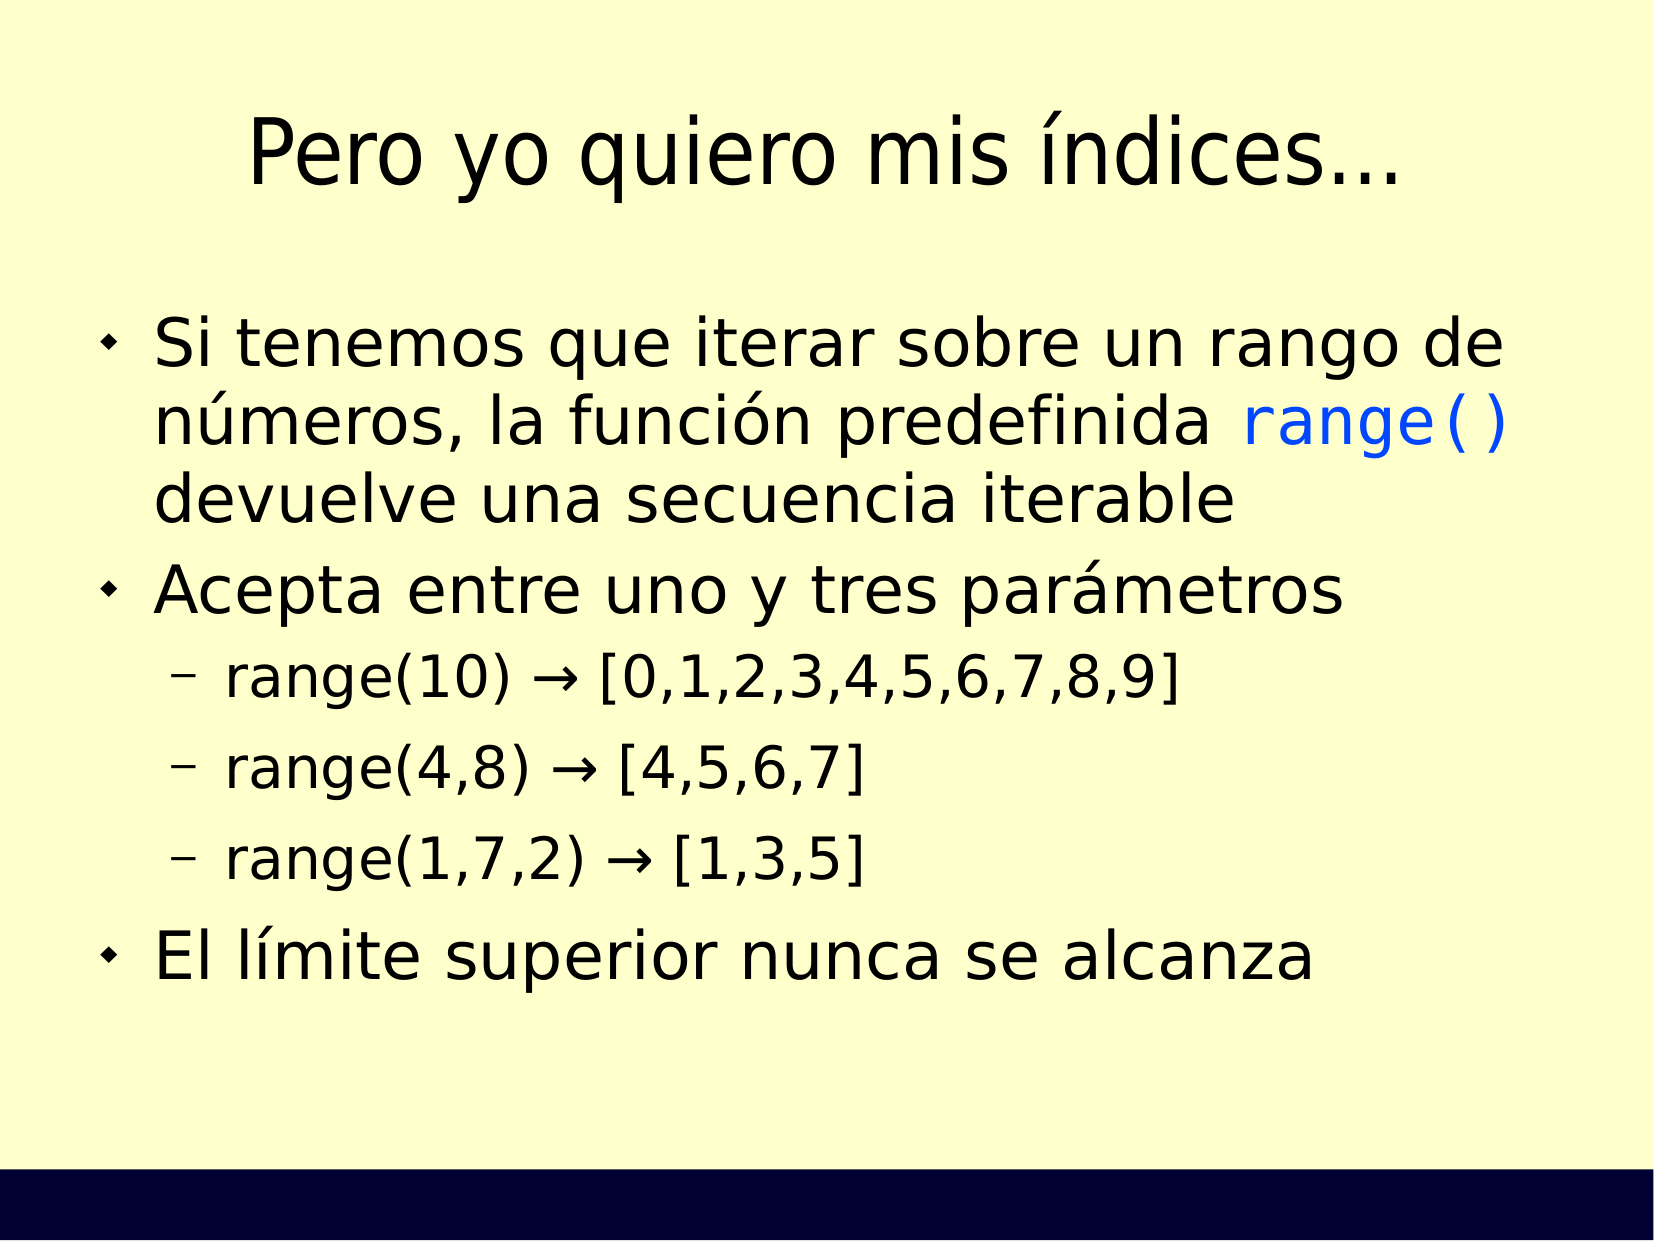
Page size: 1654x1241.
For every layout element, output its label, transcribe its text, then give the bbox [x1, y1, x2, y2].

title Pero yo quiero mis índices... [82, 49, 1571, 257]
list Si tenemos que iterar sobre un rango de números, la función predefinida range() devuelve una secuencia iterable Acepta entre uno y tres parámetros range(10) → [0,1,2,3,4,5,6,7,8,9] range(4,8) → [4,5,6,7] range(1,7,2) → [1,3,5] El límite superior nunca se alcanza [82, 290, 1538, 1010]
